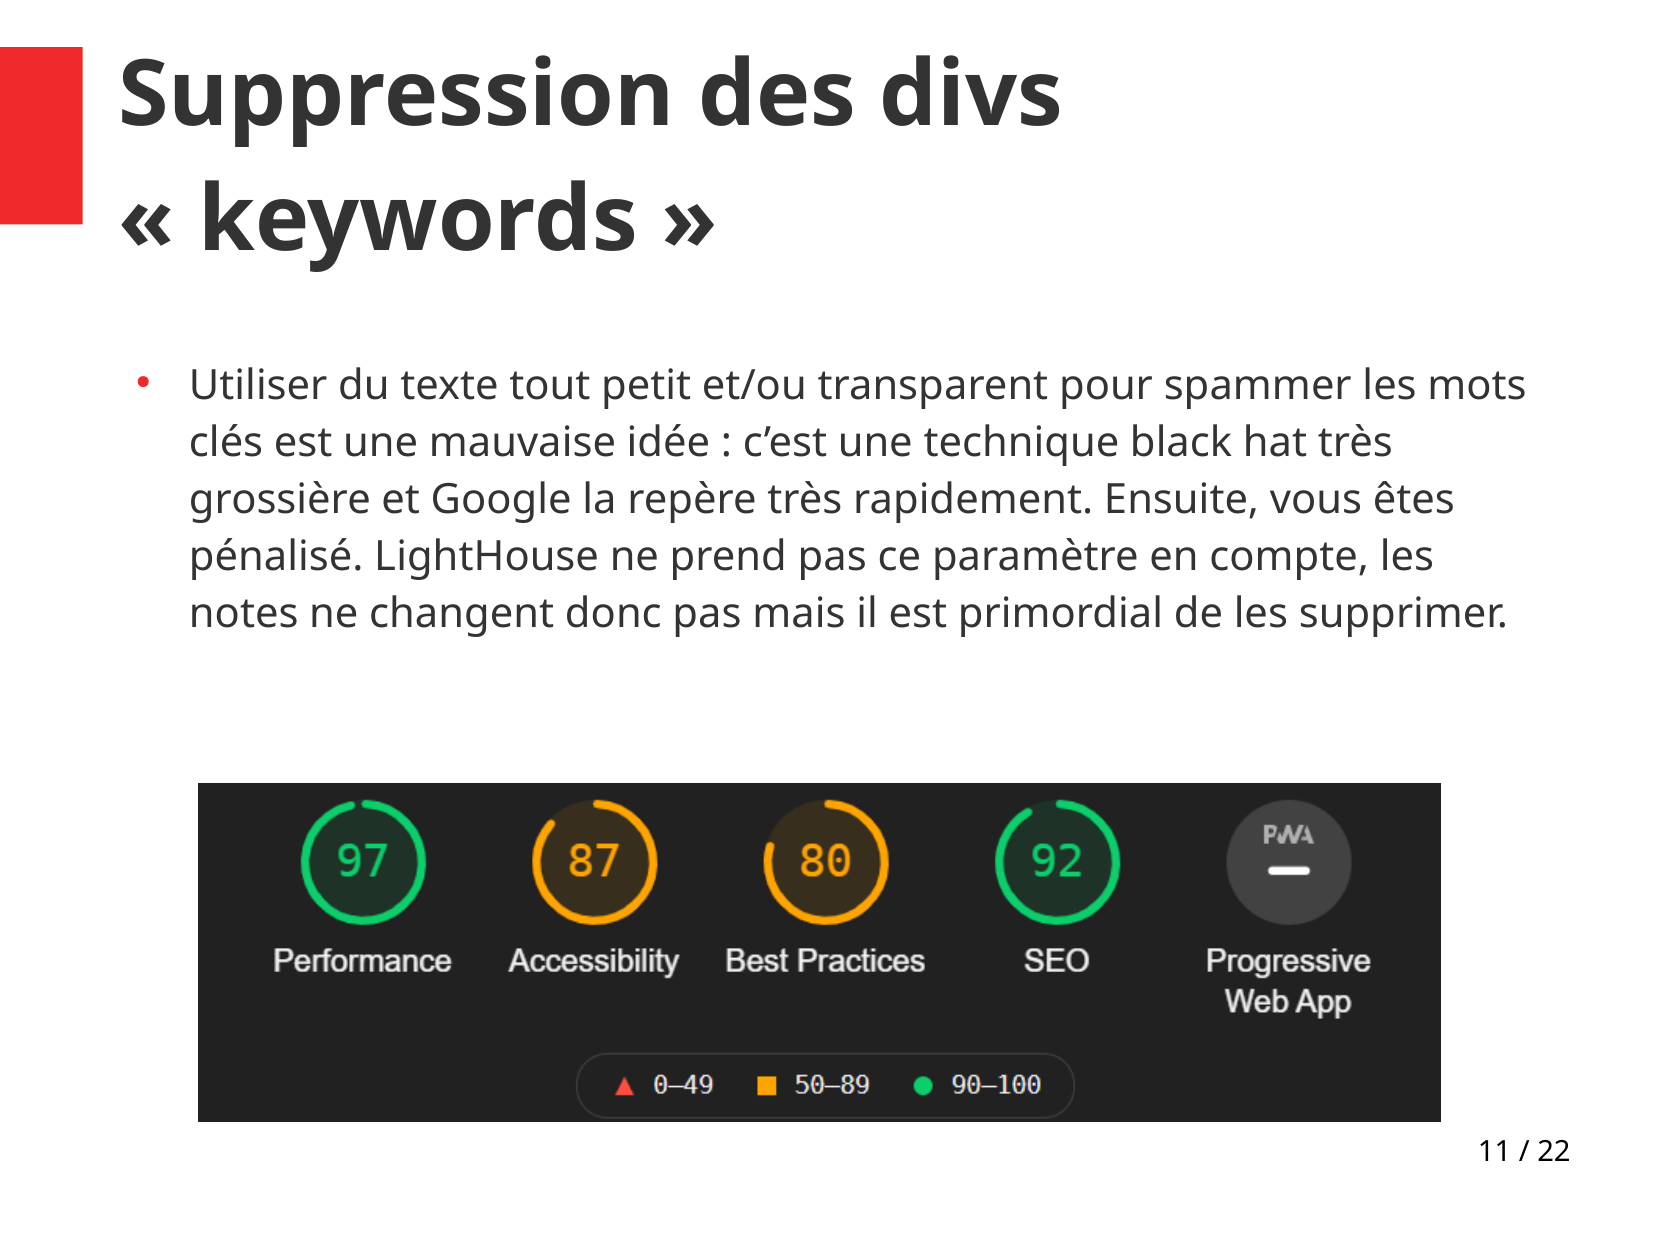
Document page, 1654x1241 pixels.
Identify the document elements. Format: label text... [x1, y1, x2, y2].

picture [198, 783, 1441, 1123]
list Utiliser du texte tout petit et/ou transparent pour spammer les mots clés est une mauvaise idée : c’est une technique black hat très grossière et Google la repère très rapidement. Ensuite, vous êtes pénalisé. LightHouse ne prend pas ce paramètre en compte, les notes ne changent donc pas mais il est primordial de les supprimer. [118, 354, 1536, 1074]
title Suppression des divs « keywords » [118, 27, 1571, 278]
